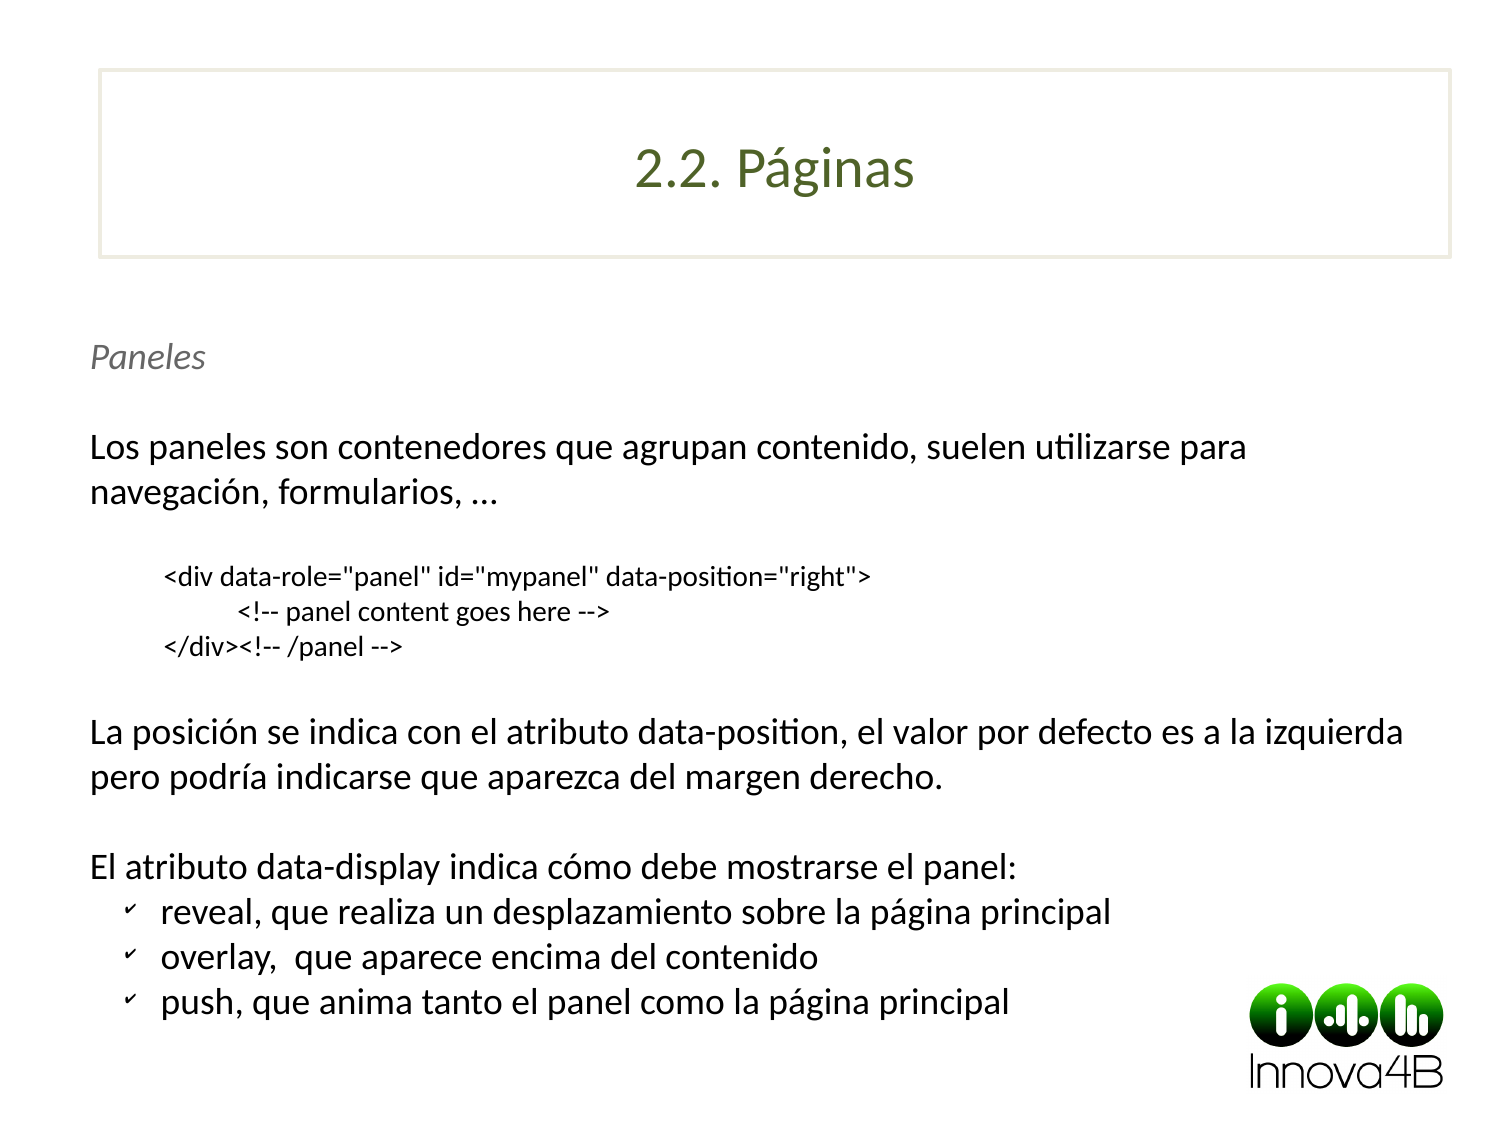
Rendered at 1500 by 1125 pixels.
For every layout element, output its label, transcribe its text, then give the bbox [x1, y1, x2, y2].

picture [1246, 975, 1447, 1094]
text_box 2.2. Páginas [99, 70, 1450, 258]
text_box Paneles Los paneles son contenedores que agrupan contenido, suelen utilizarse para navegación, formularios, … <div data-role="panel" id="mypanel" data-position="right"> <!-- panel content goes here --> </div><!-- /panel --> La posición se indica con el atributo data-position, el valor por defecto es a la izquierda pero podría indicarse que aparezca del margen derecho. El atributo data-display indica cómo debe mostrarse el panel: reveal, que realiza un desplazamiento sobre la página principal overlay, que aparece encima del contenido push, que anima tanto el panel como la página principal [74, 324, 1425, 1005]
